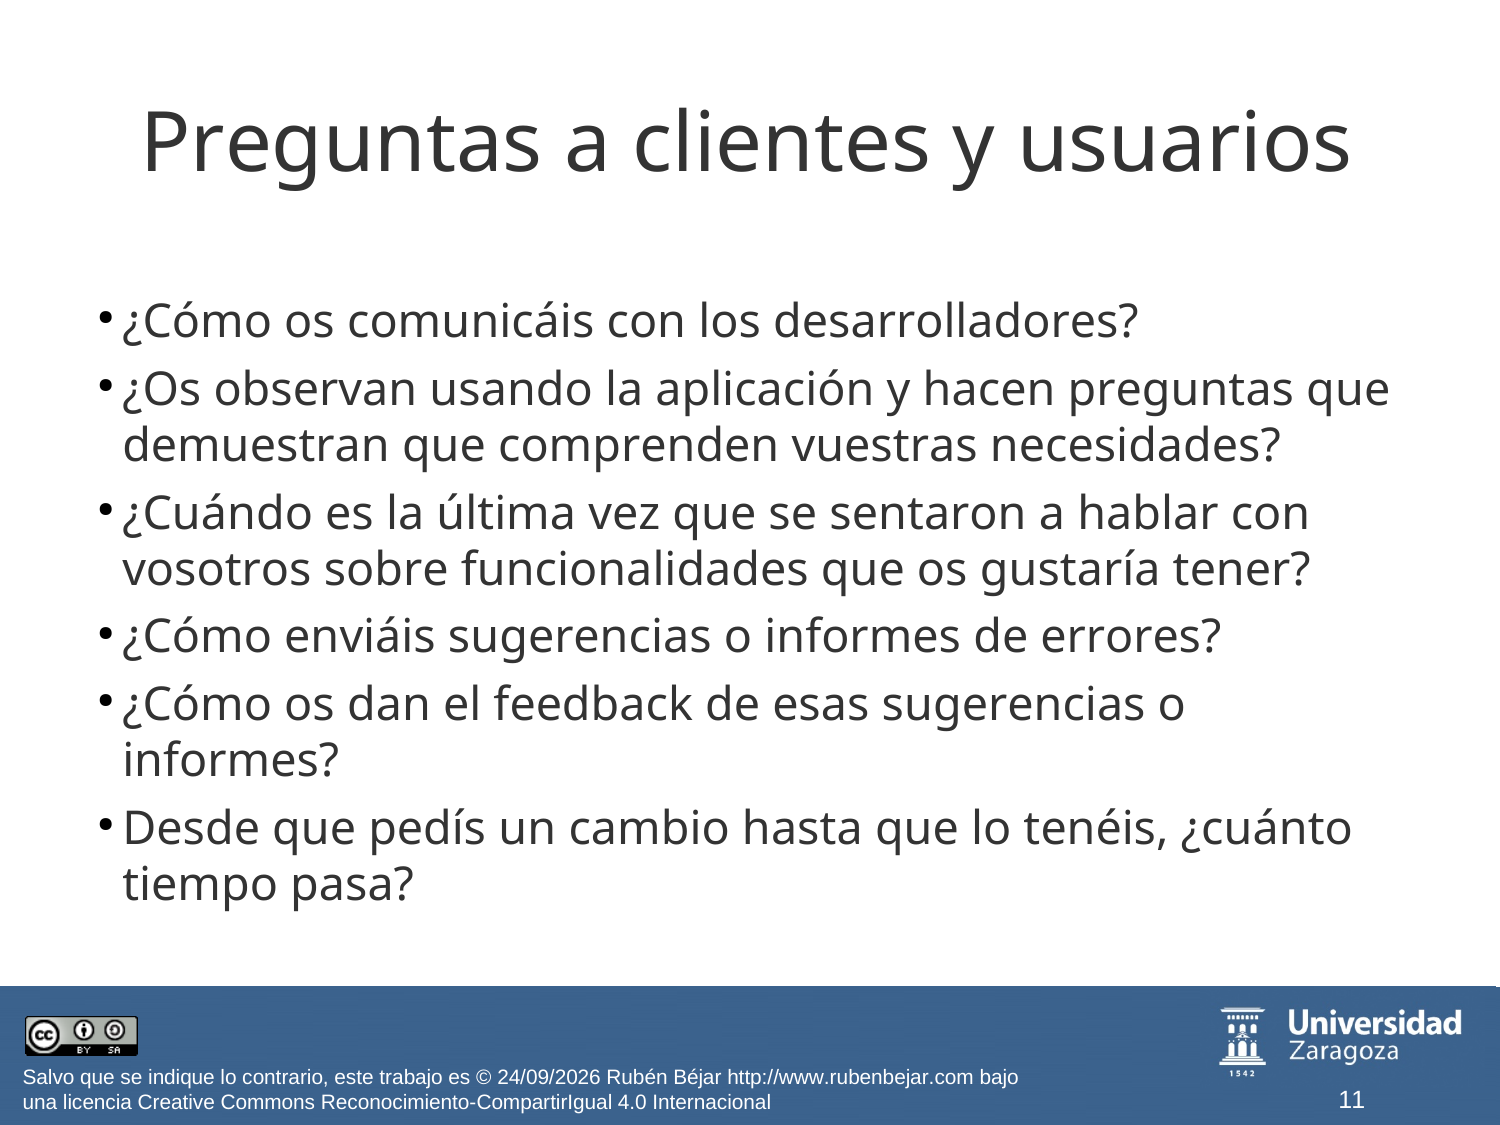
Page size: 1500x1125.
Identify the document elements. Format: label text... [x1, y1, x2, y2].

list ¿Cómo os comunicáis con los desarrolladores? ¿Os observan usando la aplicación y hacen preguntas que demuestran que comprenden vuestras necesidades? ¿Cuándo es la última vez que se sentaron a hablar con vosotros sobre funcionalidades que os gustaría tener? ¿Cómo enviáis sugerencias o informes de errores? ¿Cómo os dan el feedback de esas sugerencias o informes? Desde que pedís un cambio hasta que lo tenéis, ¿cuánto tiempo pasa? [82, 283, 1418, 957]
picture [0, 986, 1500, 1125]
title Preguntas a clientes y usuarios [74, 20, 1420, 257]
